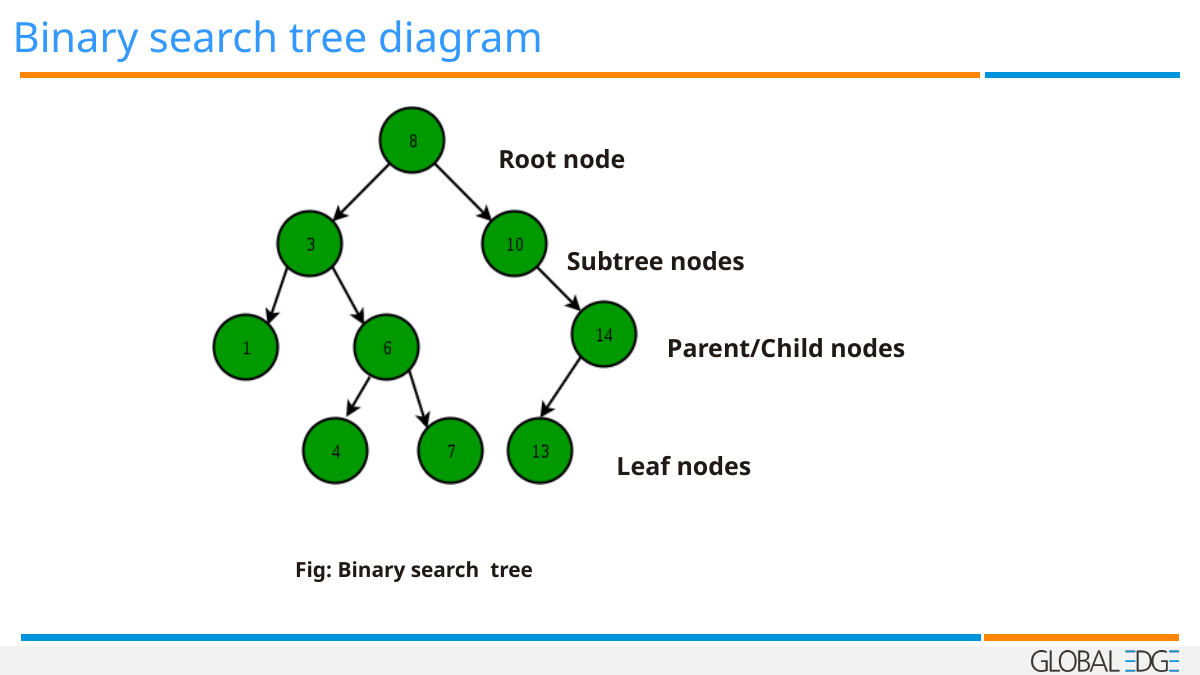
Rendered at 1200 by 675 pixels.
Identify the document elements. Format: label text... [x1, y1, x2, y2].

text_box Leaf nodes [545, 448, 886, 489]
text_box Subtree nodes [496, 244, 837, 284]
picture [212, 106, 638, 485]
title Binary search tree diagram [12, 9, 1088, 63]
list Parent/Child nodes [595, 330, 981, 374]
text_box Root node [427, 141, 768, 213]
picture [1031, 650, 1179, 672]
list Fig: Binary search tree [224, 555, 804, 627]
